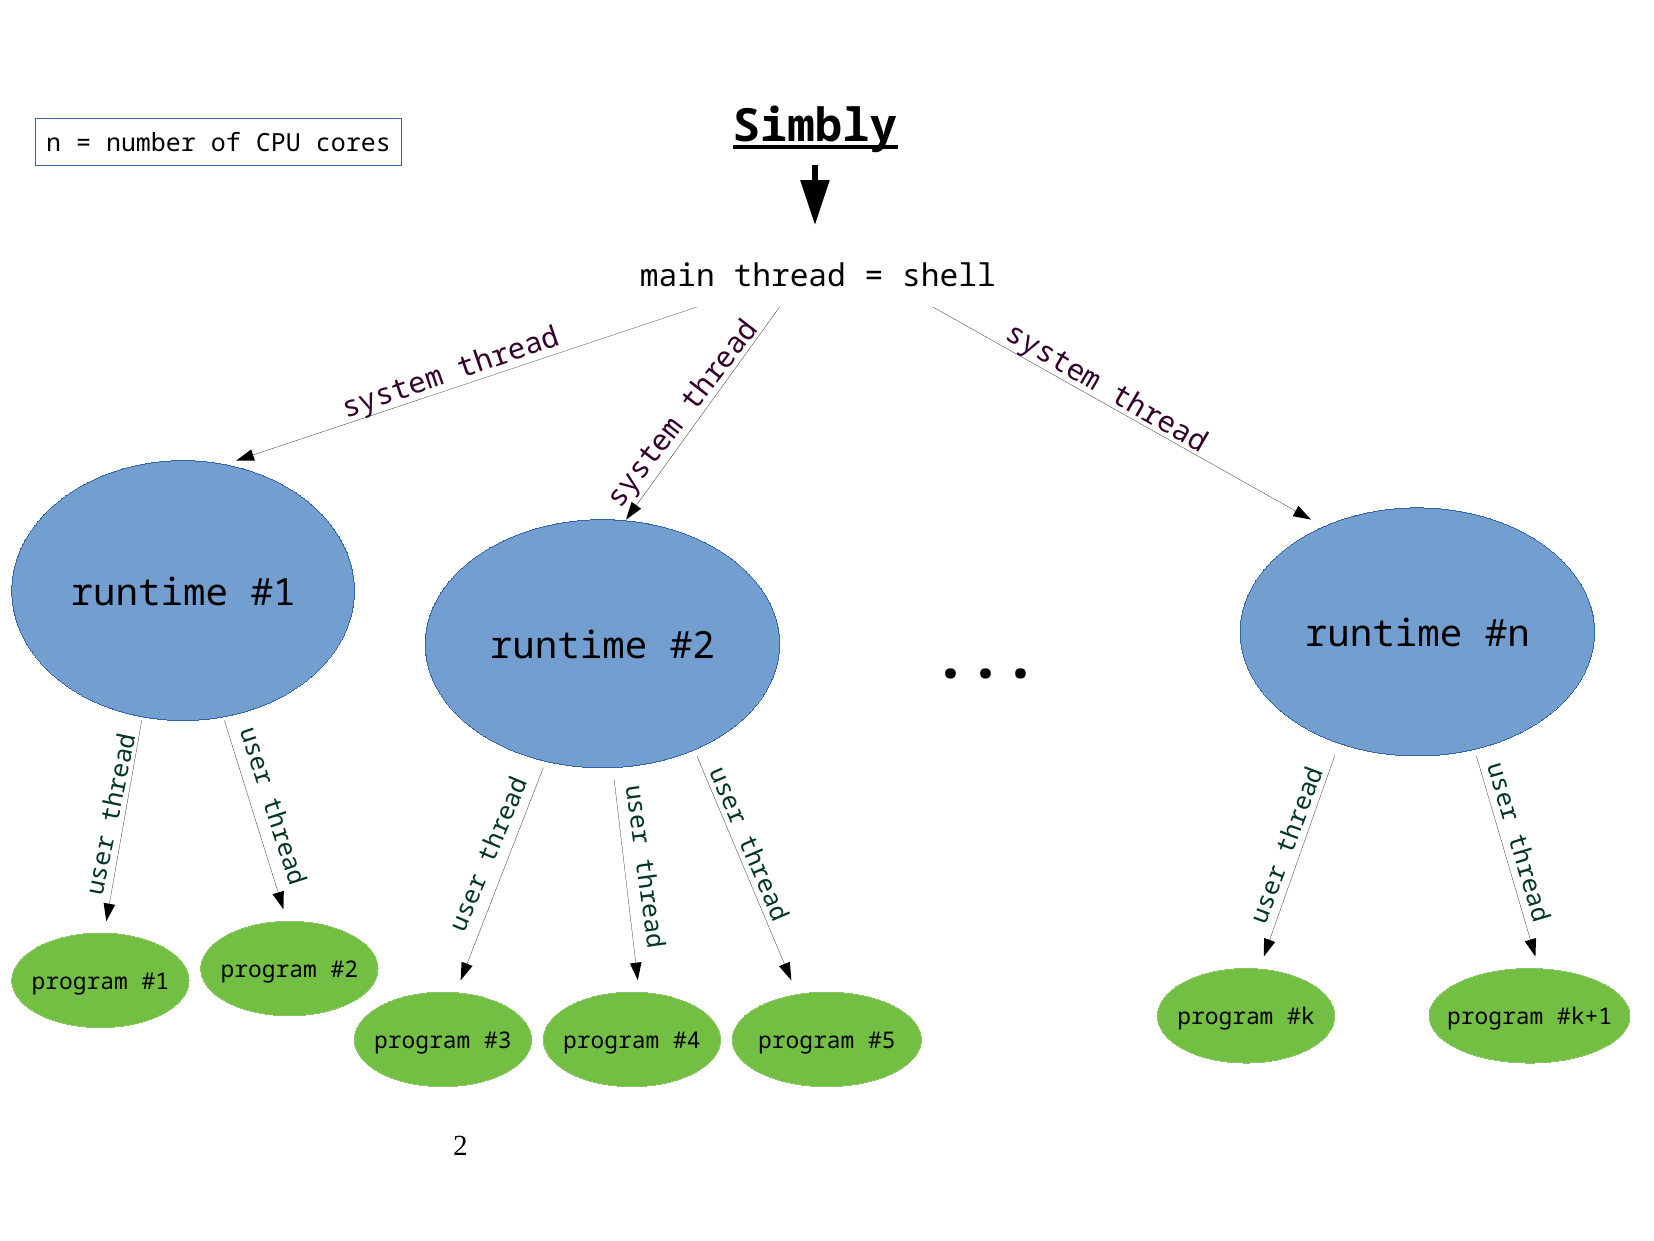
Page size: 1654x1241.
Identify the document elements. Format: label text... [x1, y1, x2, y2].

text_box user thread [65, 713, 163, 917]
text_box user thread [427, 753, 557, 957]
text_box program #2 [200, 921, 379, 1016]
text_box ... [791, 614, 1182, 697]
text_box program #5 [732, 992, 922, 1087]
text_box runtime #1 [11, 460, 355, 721]
text_box user thread [1459, 741, 1571, 946]
text_box system thread [580, 291, 786, 534]
text_box runtime #n [1240, 507, 1595, 756]
text_box program #1 [11, 933, 190, 1028]
text_box system thread [980, 298, 1235, 480]
text_box user thread [599, 766, 684, 969]
text_box user thread [1228, 744, 1352, 948]
text_box runtime #2 [425, 519, 780, 768]
text_box program #k [1157, 968, 1335, 1064]
text_box program #3 [354, 992, 532, 1087]
text_box n = number of CPU cores [35, 118, 402, 166]
text_box user thread [212, 705, 328, 910]
text_box program #4 [543, 992, 721, 1087]
text_box system thread [319, 302, 585, 442]
text_box program #k+1 [1429, 968, 1630, 1064]
text_box Simbly [460, 82, 1170, 166]
text_box main thread = shell [519, 198, 1099, 308]
text_box user thread [680, 744, 812, 948]
